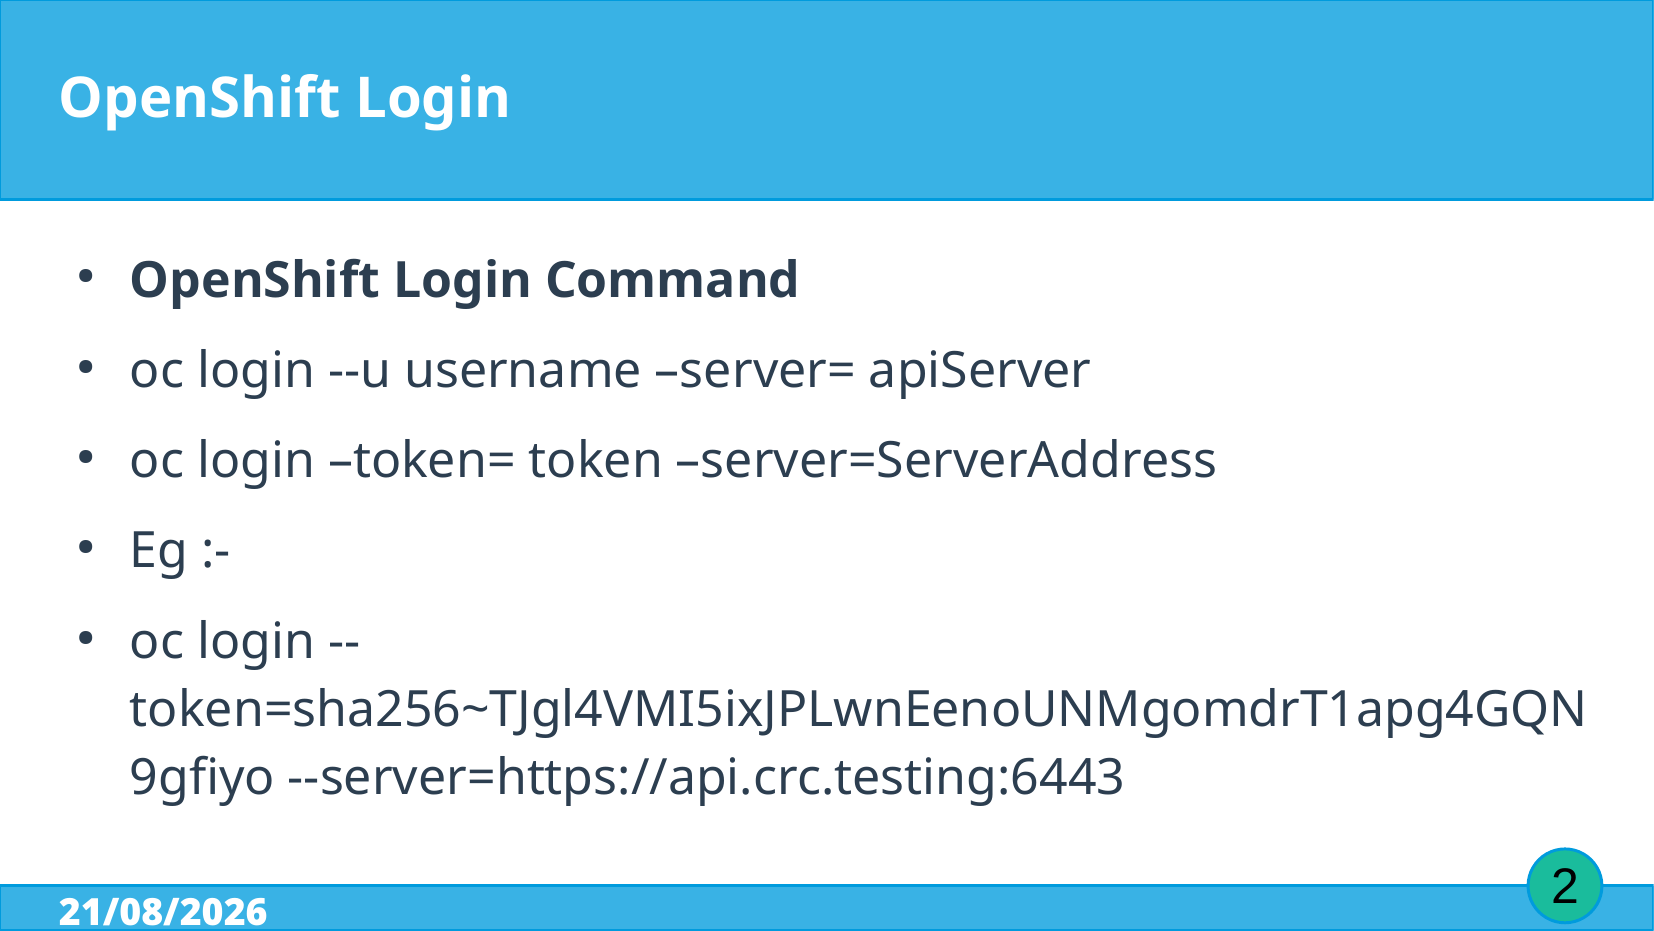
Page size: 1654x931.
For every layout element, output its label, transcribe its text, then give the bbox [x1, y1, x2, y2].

title OpenShift Login [59, 37, 1595, 155]
list OpenShift Login Command oc login --u username –server= apiServer oc login –token= token –server=ServerAddress Eg :- oc login --token=sha256~TJgl4VMI5ixJPLwnEenoUNMgomdrT1apg4GQN9gfiyo --server=https://api.crc.testing:6443 [59, 243, 1595, 864]
